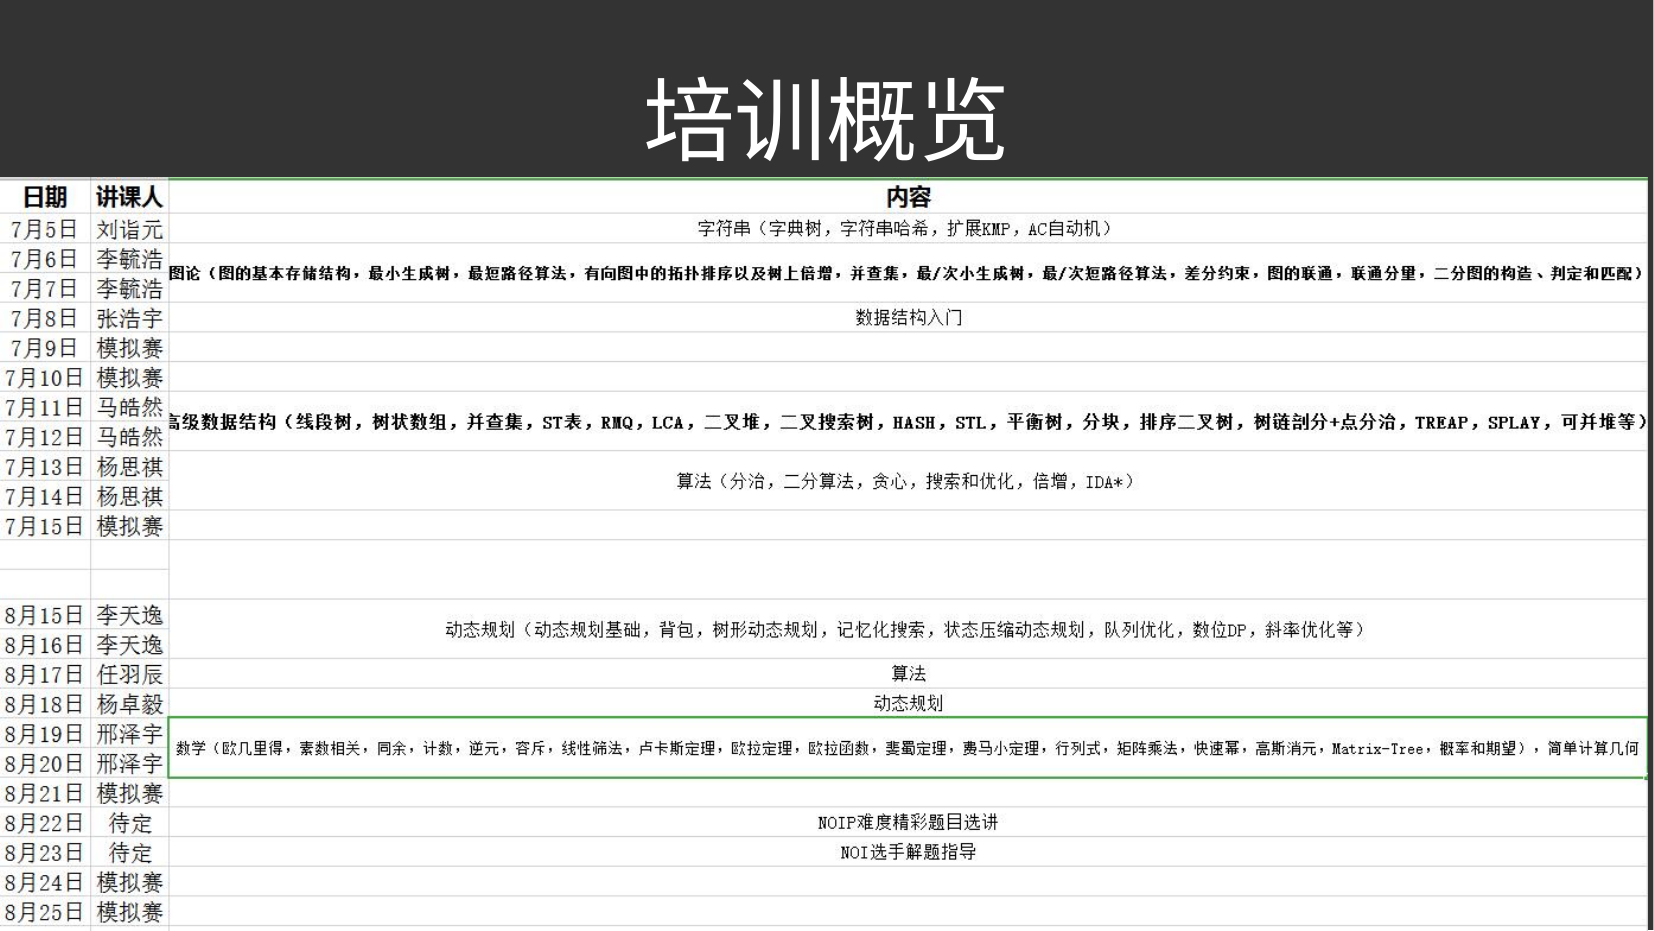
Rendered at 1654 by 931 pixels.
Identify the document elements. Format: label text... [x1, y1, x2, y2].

picture [0, 177, 1648, 931]
title 培训概览 [82, 37, 1571, 177]
